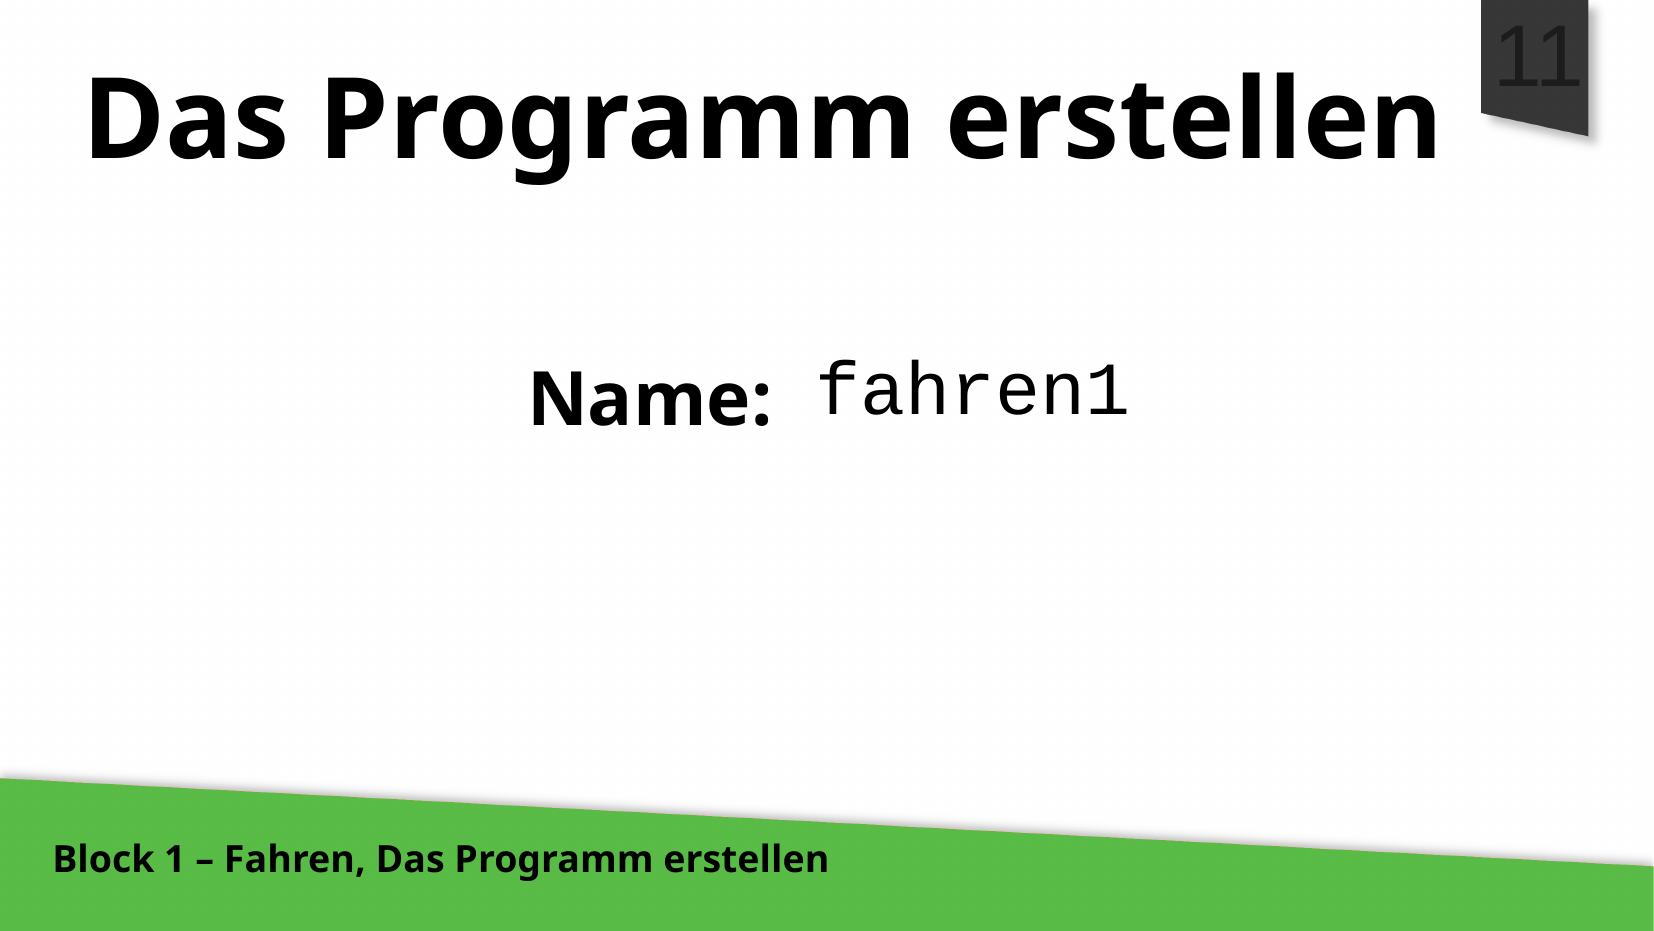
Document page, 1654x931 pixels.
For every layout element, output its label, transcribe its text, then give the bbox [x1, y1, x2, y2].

text_box Name: [262, 337, 788, 526]
text_box fahren1 [801, 345, 1327, 458]
picture [0, 0, 1654, 931]
text_box <number> [923, 0, 1599, 141]
title Das Programm erstellen [82, 37, 1463, 193]
text_box Block 1 – Fahren, Das Programm erstellen [37, 825, 863, 901]
